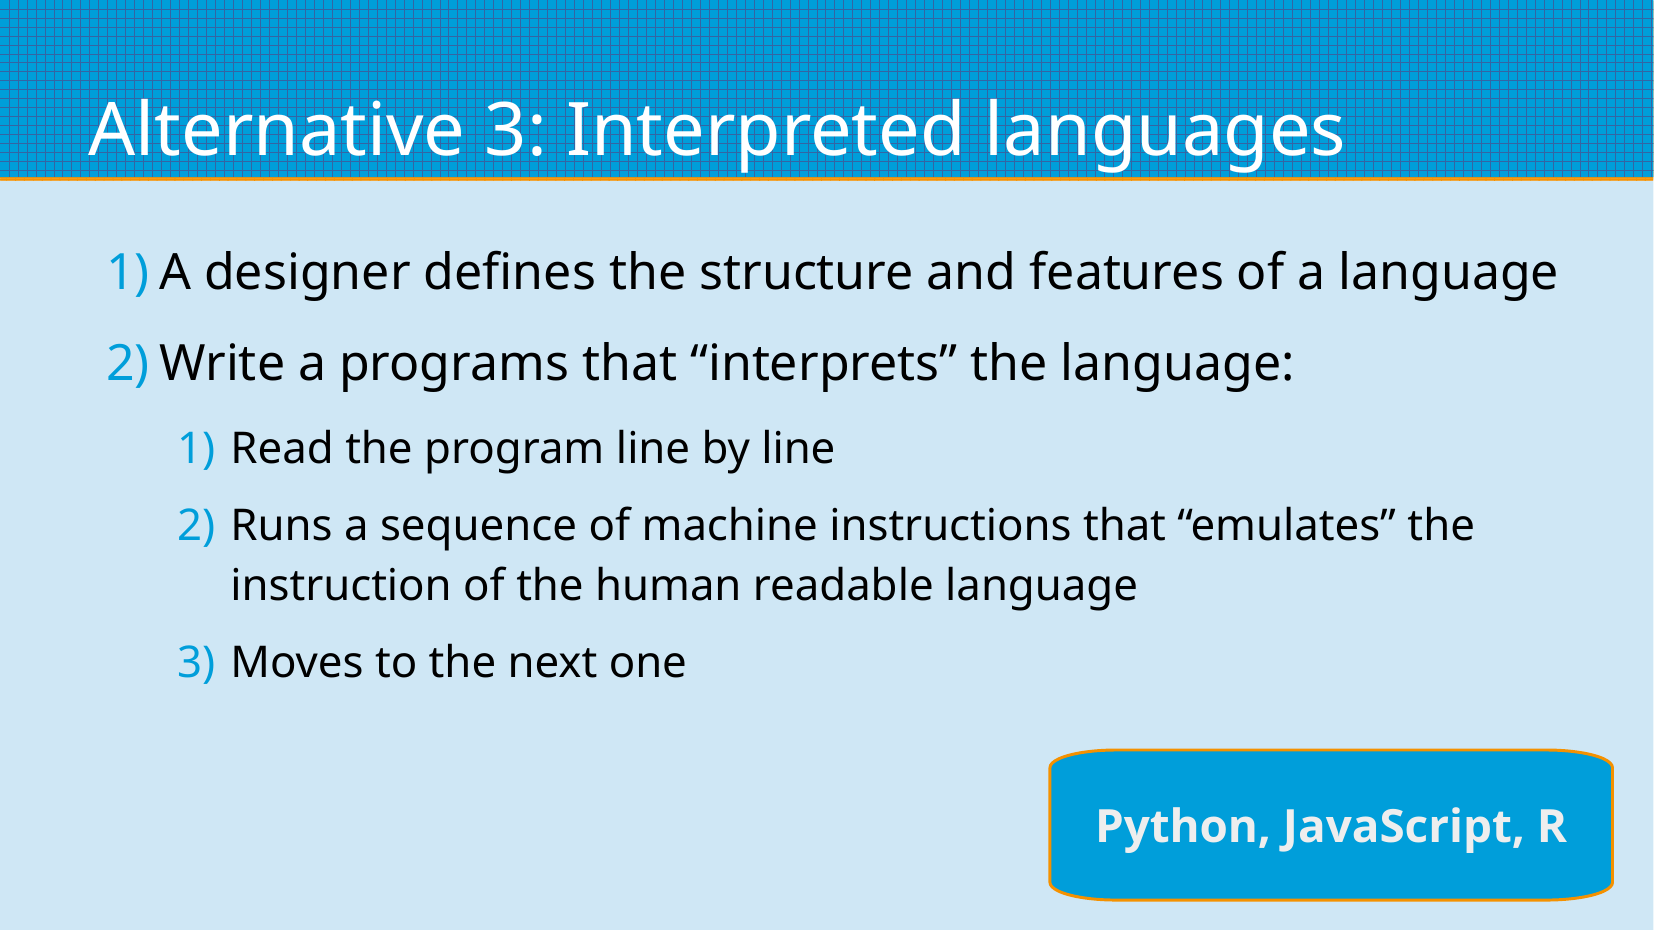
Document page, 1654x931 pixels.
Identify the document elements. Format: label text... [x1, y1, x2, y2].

text_box Python, JavaScript, R [1049, 750, 1613, 901]
list A designer defines the structure and features of a language Write a programs that “interprets” the language: Read the program line by line Runs a sequence of machine instructions that “emulates” the instruction of the human readable language Moves to the next one [88, 236, 1565, 813]
title Alternative 3: Interpreted languages [88, 14, 1565, 178]
